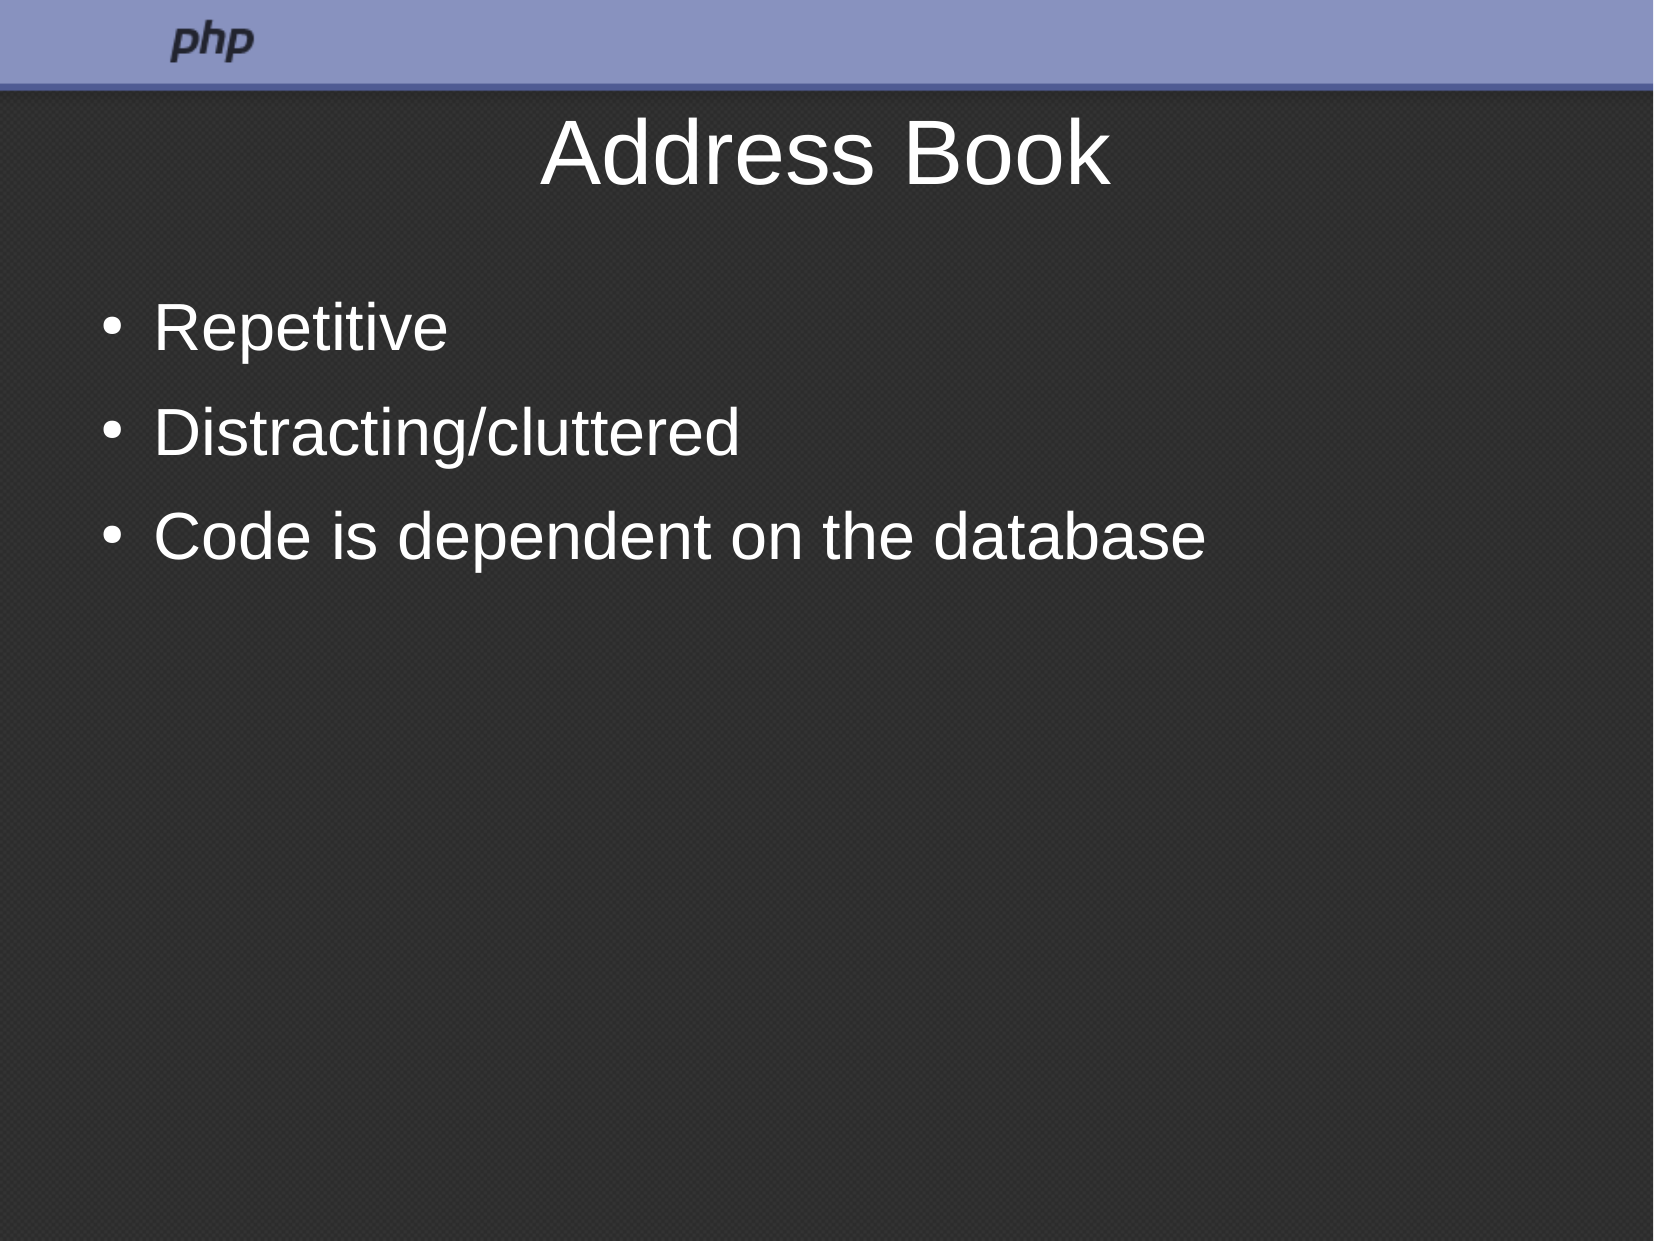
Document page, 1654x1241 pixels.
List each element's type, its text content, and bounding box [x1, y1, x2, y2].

title Address Book [82, 49, 1571, 257]
list Repetitive Distracting/cluttered Code is dependent on the database [82, 290, 1571, 1010]
picture [0, 0, 1654, 1241]
